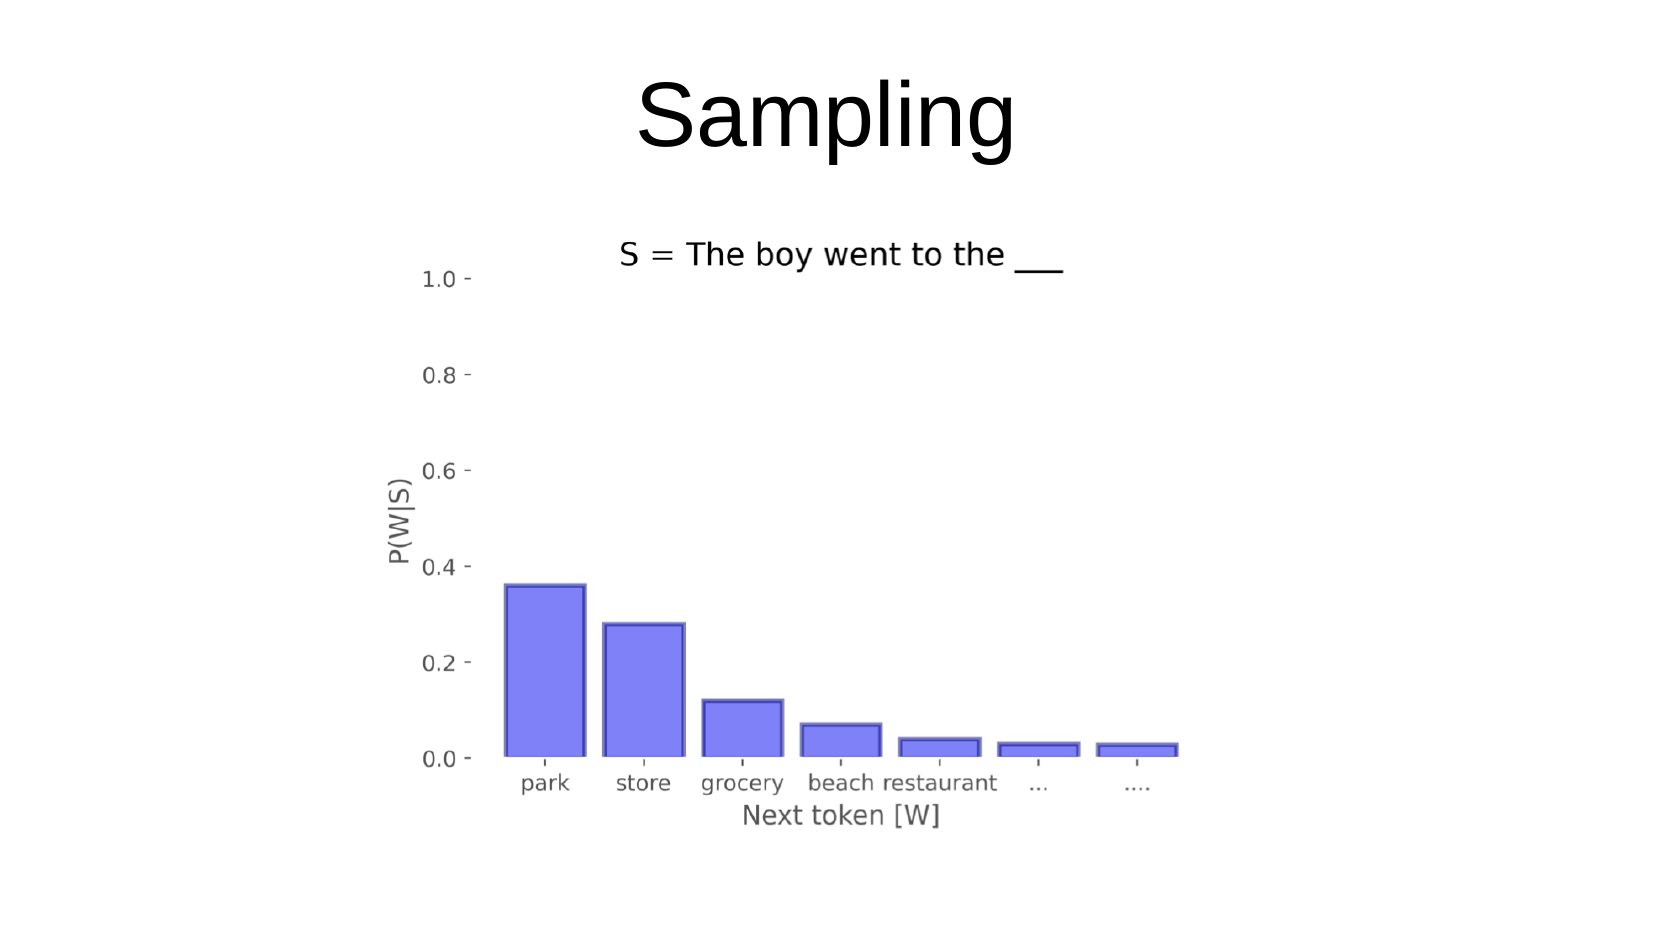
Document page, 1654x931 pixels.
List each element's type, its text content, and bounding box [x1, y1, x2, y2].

title Sampling [82, 37, 1571, 193]
picture [375, 205, 1283, 863]
